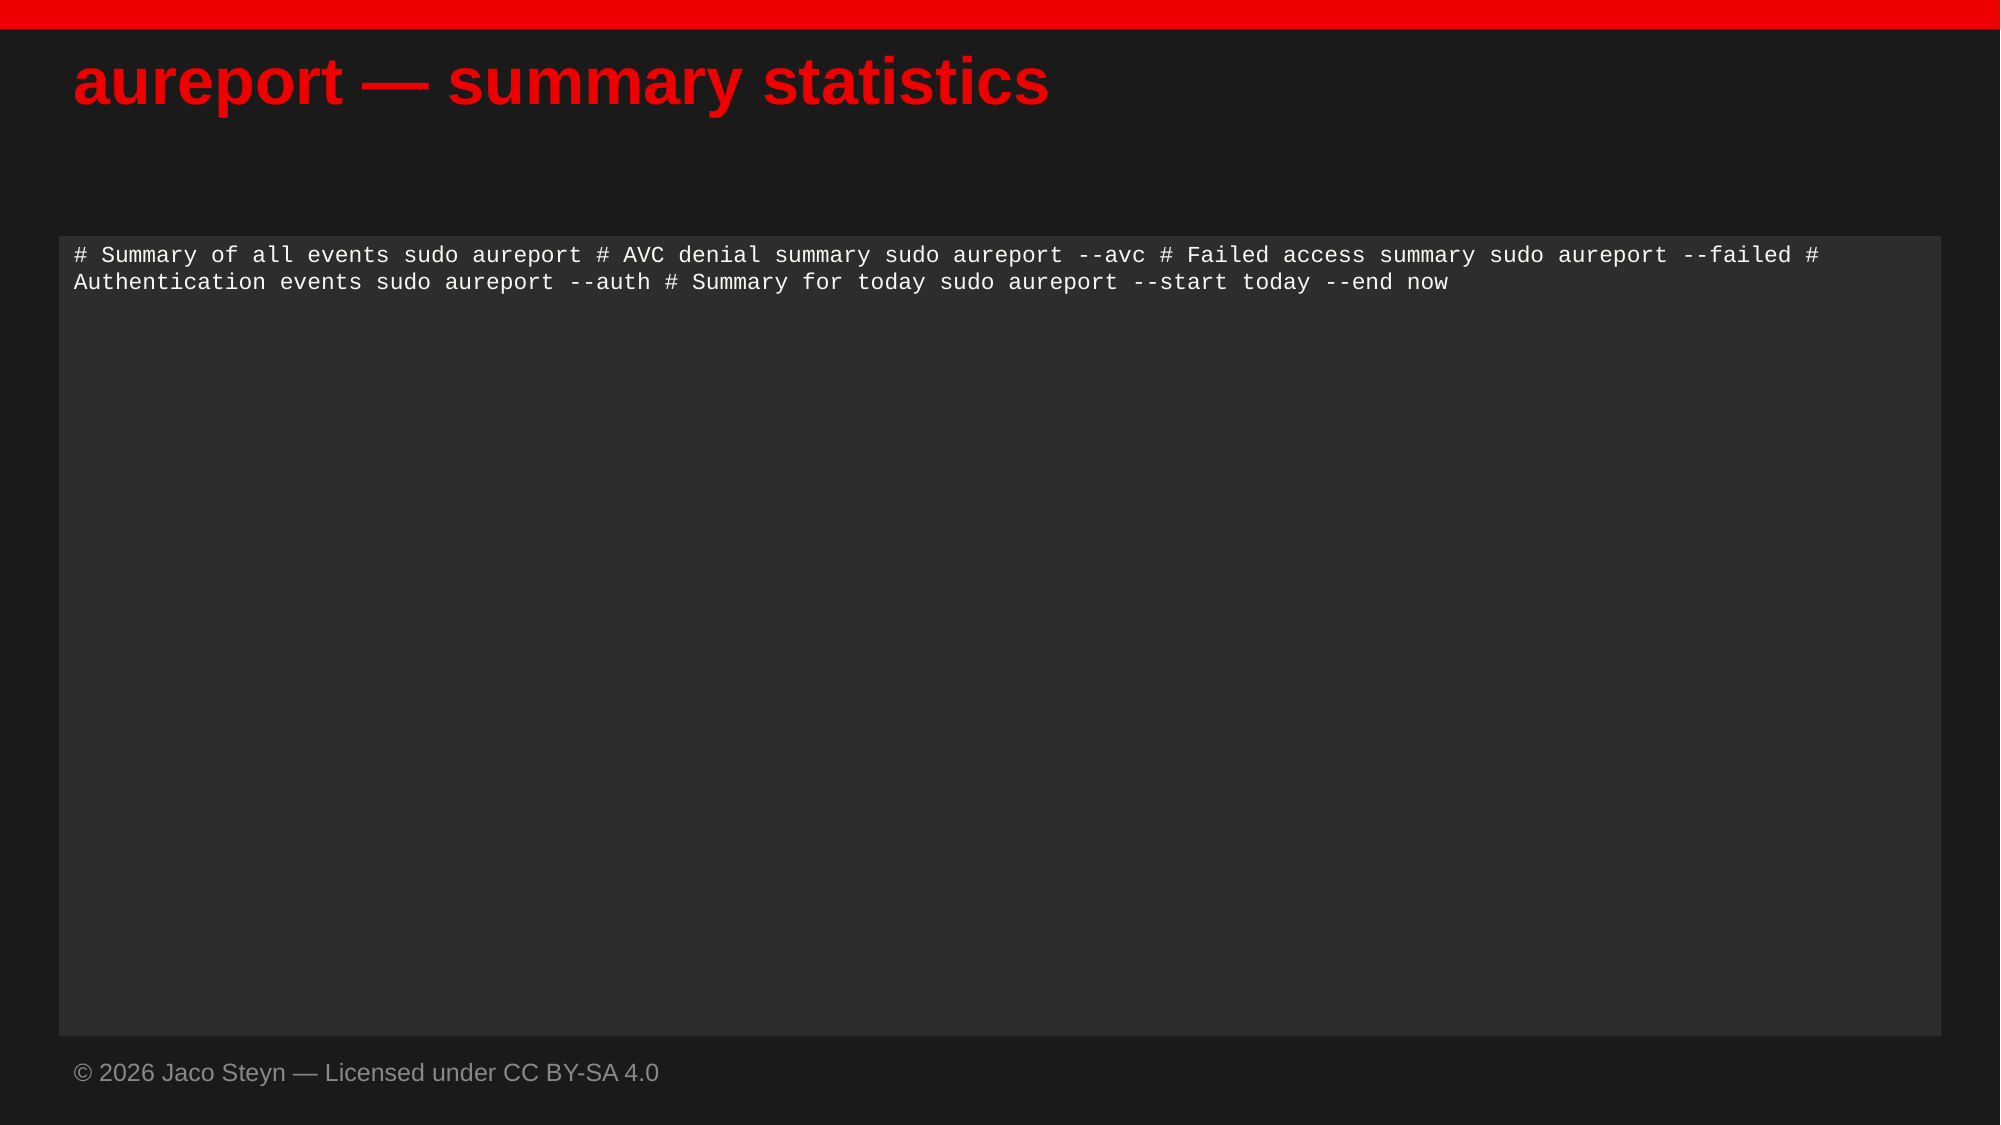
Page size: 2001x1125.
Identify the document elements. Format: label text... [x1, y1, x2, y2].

text_box © 2026 Jaco Steyn — Licensed under CC BY-SA 4.0 [59, 1051, 1942, 1093]
text_box # Summary of all events sudo aureport # AVC denial summary sudo aureport --avc # Failed access summary sudo aureport --failed # Authentication events sudo aureport --auth # Summary for today sudo aureport --start today --end now [59, 236, 1942, 1037]
text_box [0, 0, 2001, 30]
text_box aureport — summary statistics [59, 36, 1942, 208]
